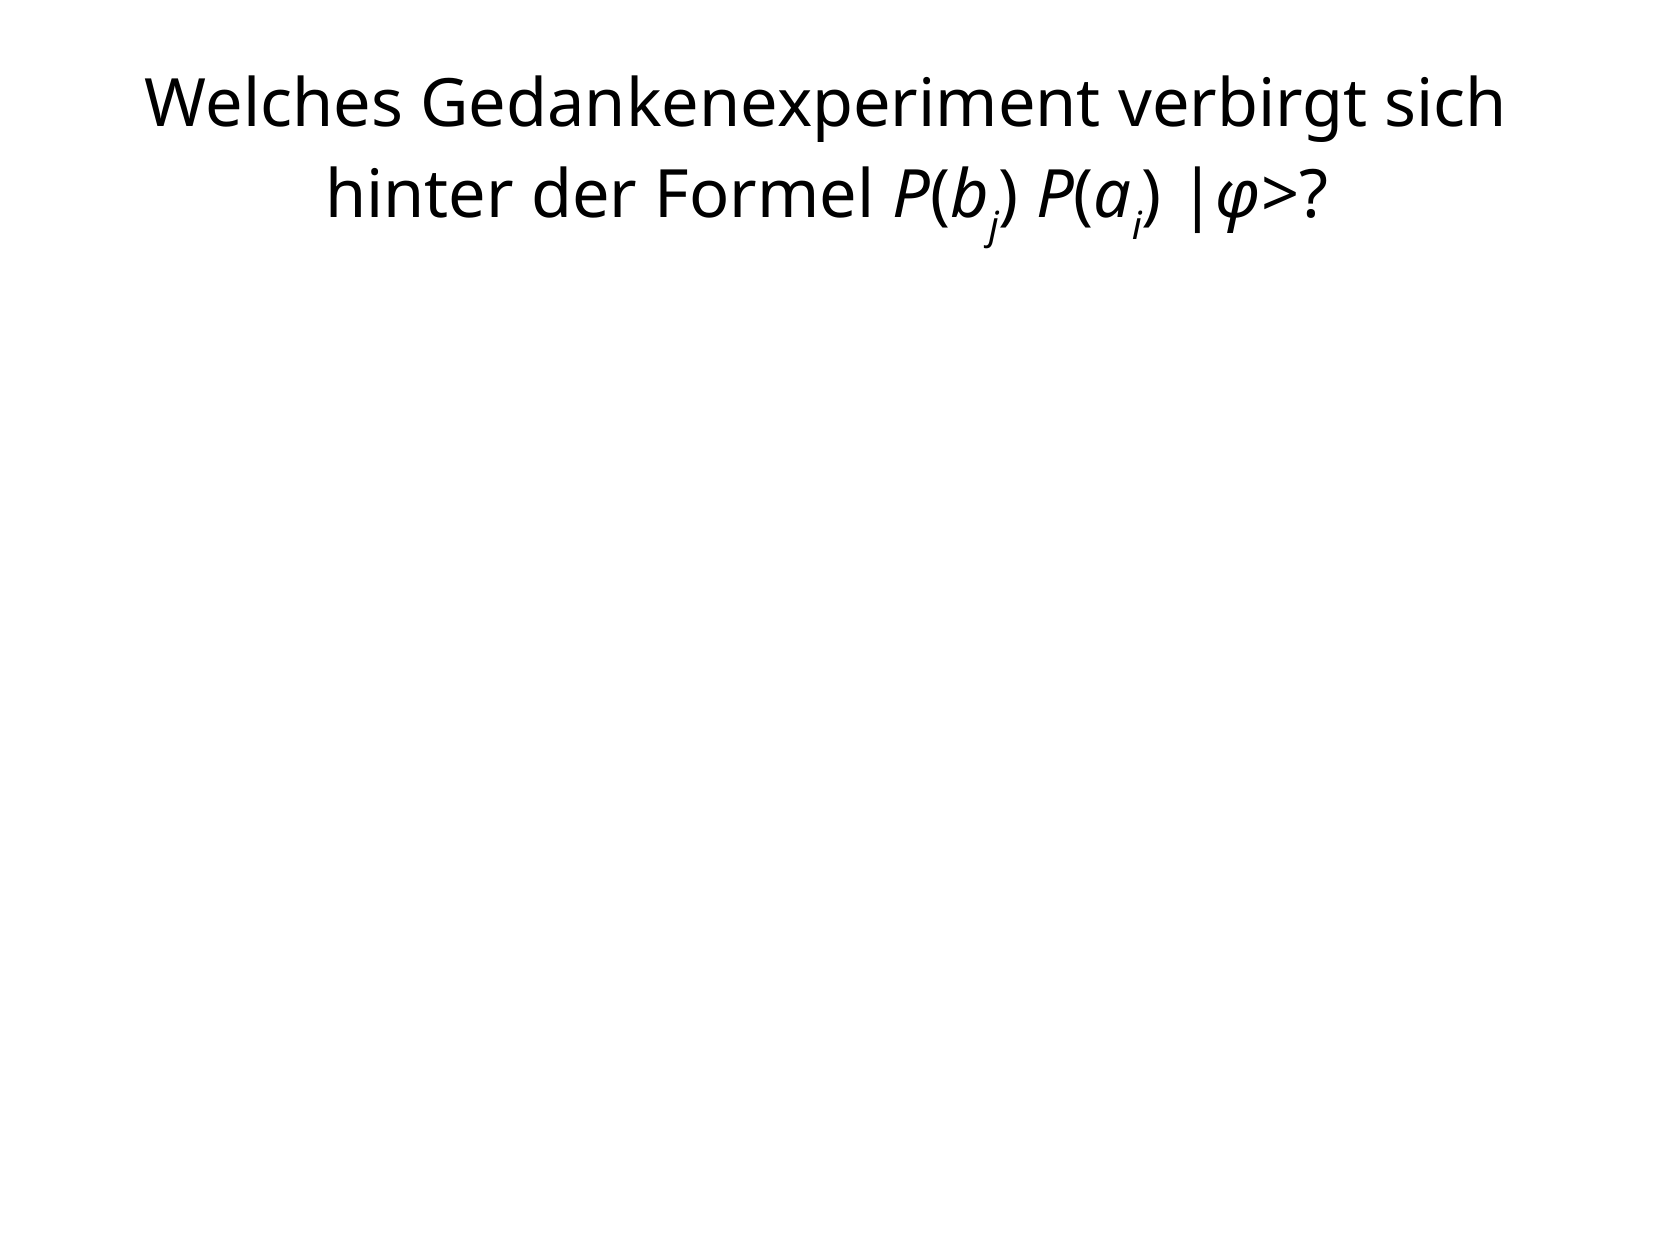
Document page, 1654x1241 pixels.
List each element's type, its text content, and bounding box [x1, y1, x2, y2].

title Welches Gedankenexperiment verbirgt sich hinter der Formel P(bj) P(ai) |φ>? [82, 49, 1571, 257]
